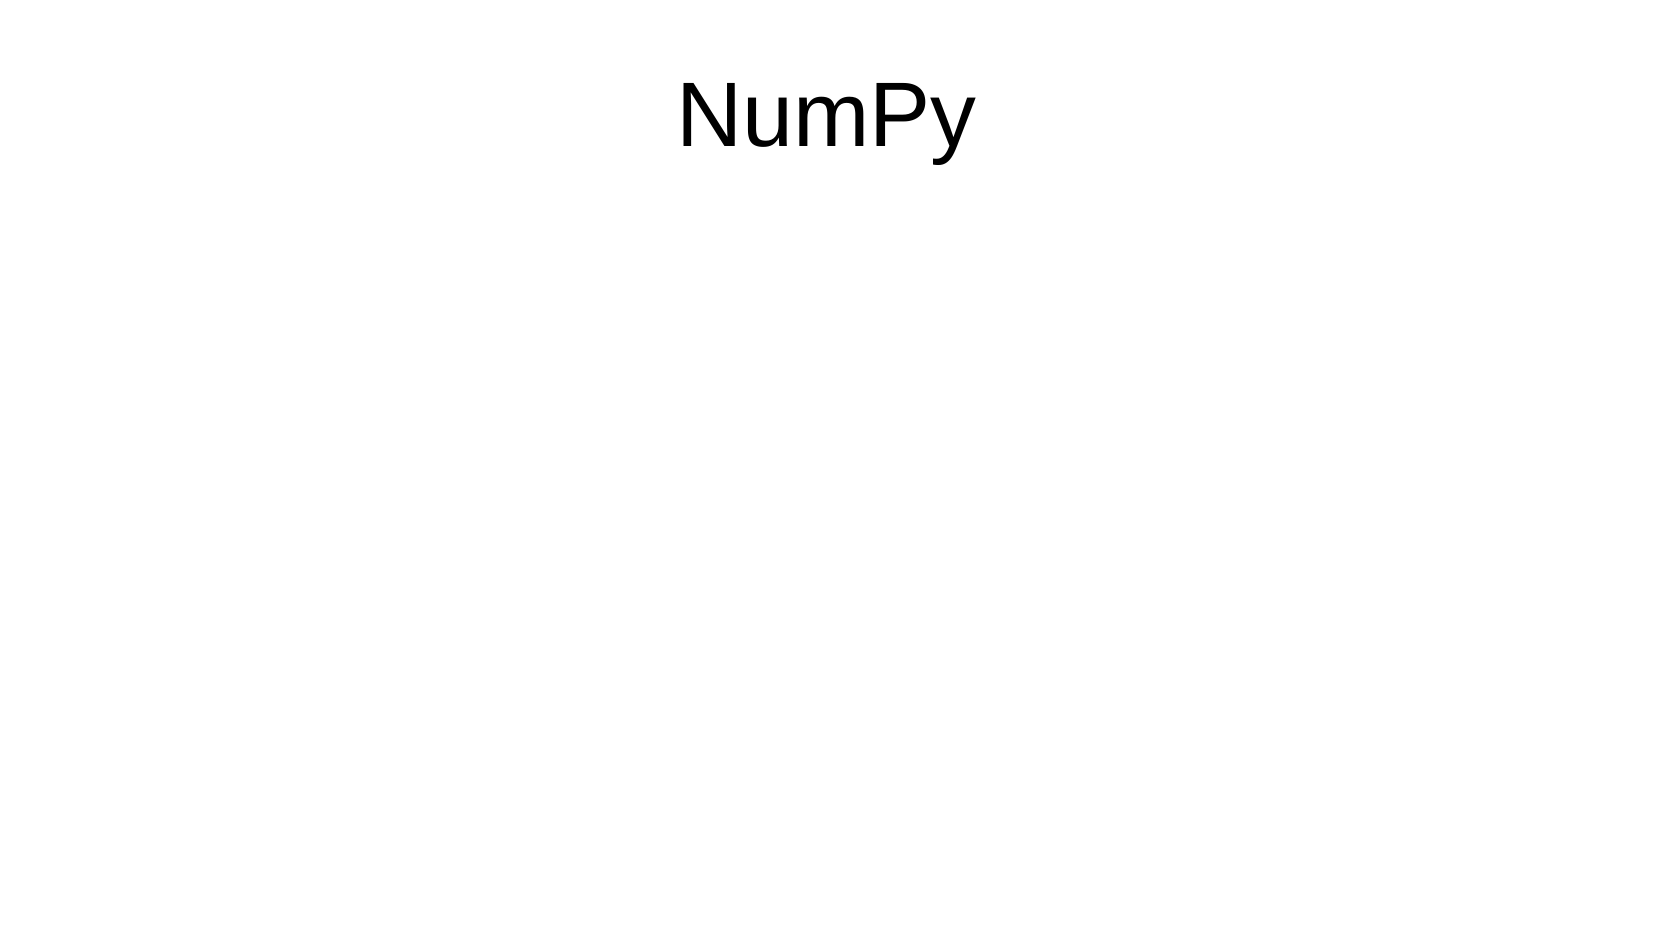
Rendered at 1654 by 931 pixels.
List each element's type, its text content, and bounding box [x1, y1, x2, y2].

title NumPy [82, 37, 1571, 193]
